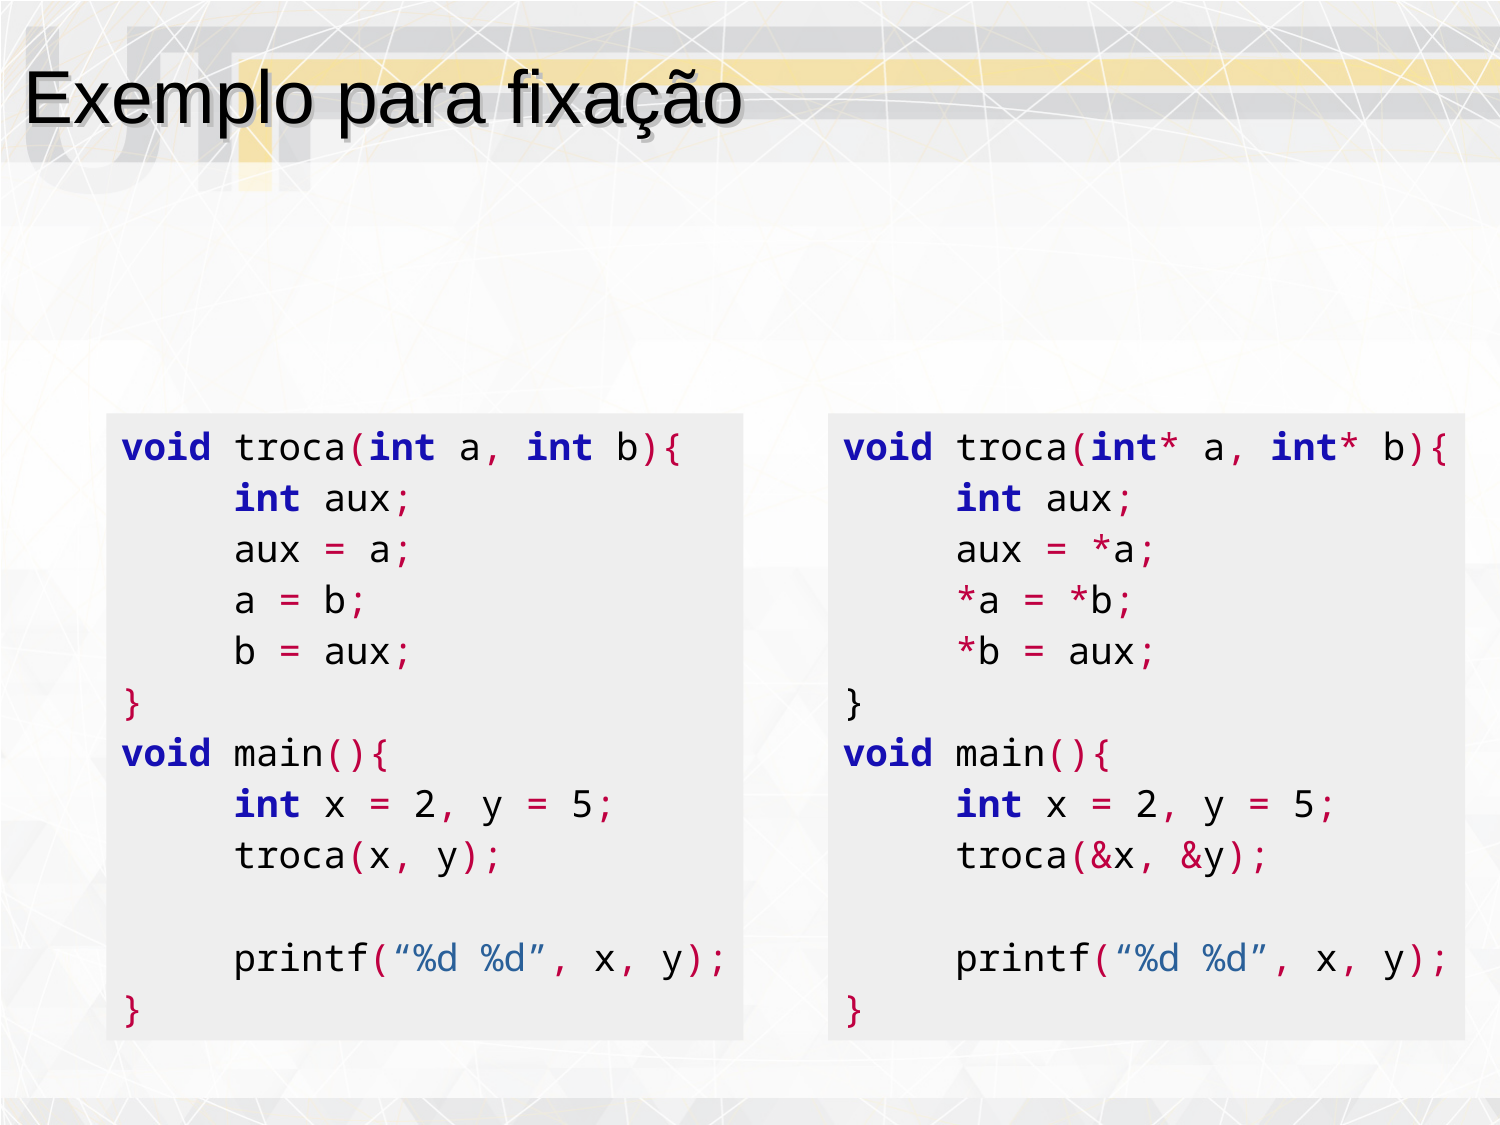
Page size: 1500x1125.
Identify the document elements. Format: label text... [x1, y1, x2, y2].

title Exemplo para fixação [23, 18, 1489, 178]
text_box void troca(int a, int b){ int aux; aux = a; a = b; b = aux; } void main(){ int x = 2, y = 5; troca(x, y); printf(“%d %d”, x, y); } [106, 413, 690, 879]
text_box void troca(int* a, int* b){ int aux; aux = *a; *a = *b; *b = aux; } void main(){ int x = 2, y = 5; troca(&x, &y); printf(“%d %d”, x, y); } [828, 413, 1412, 879]
